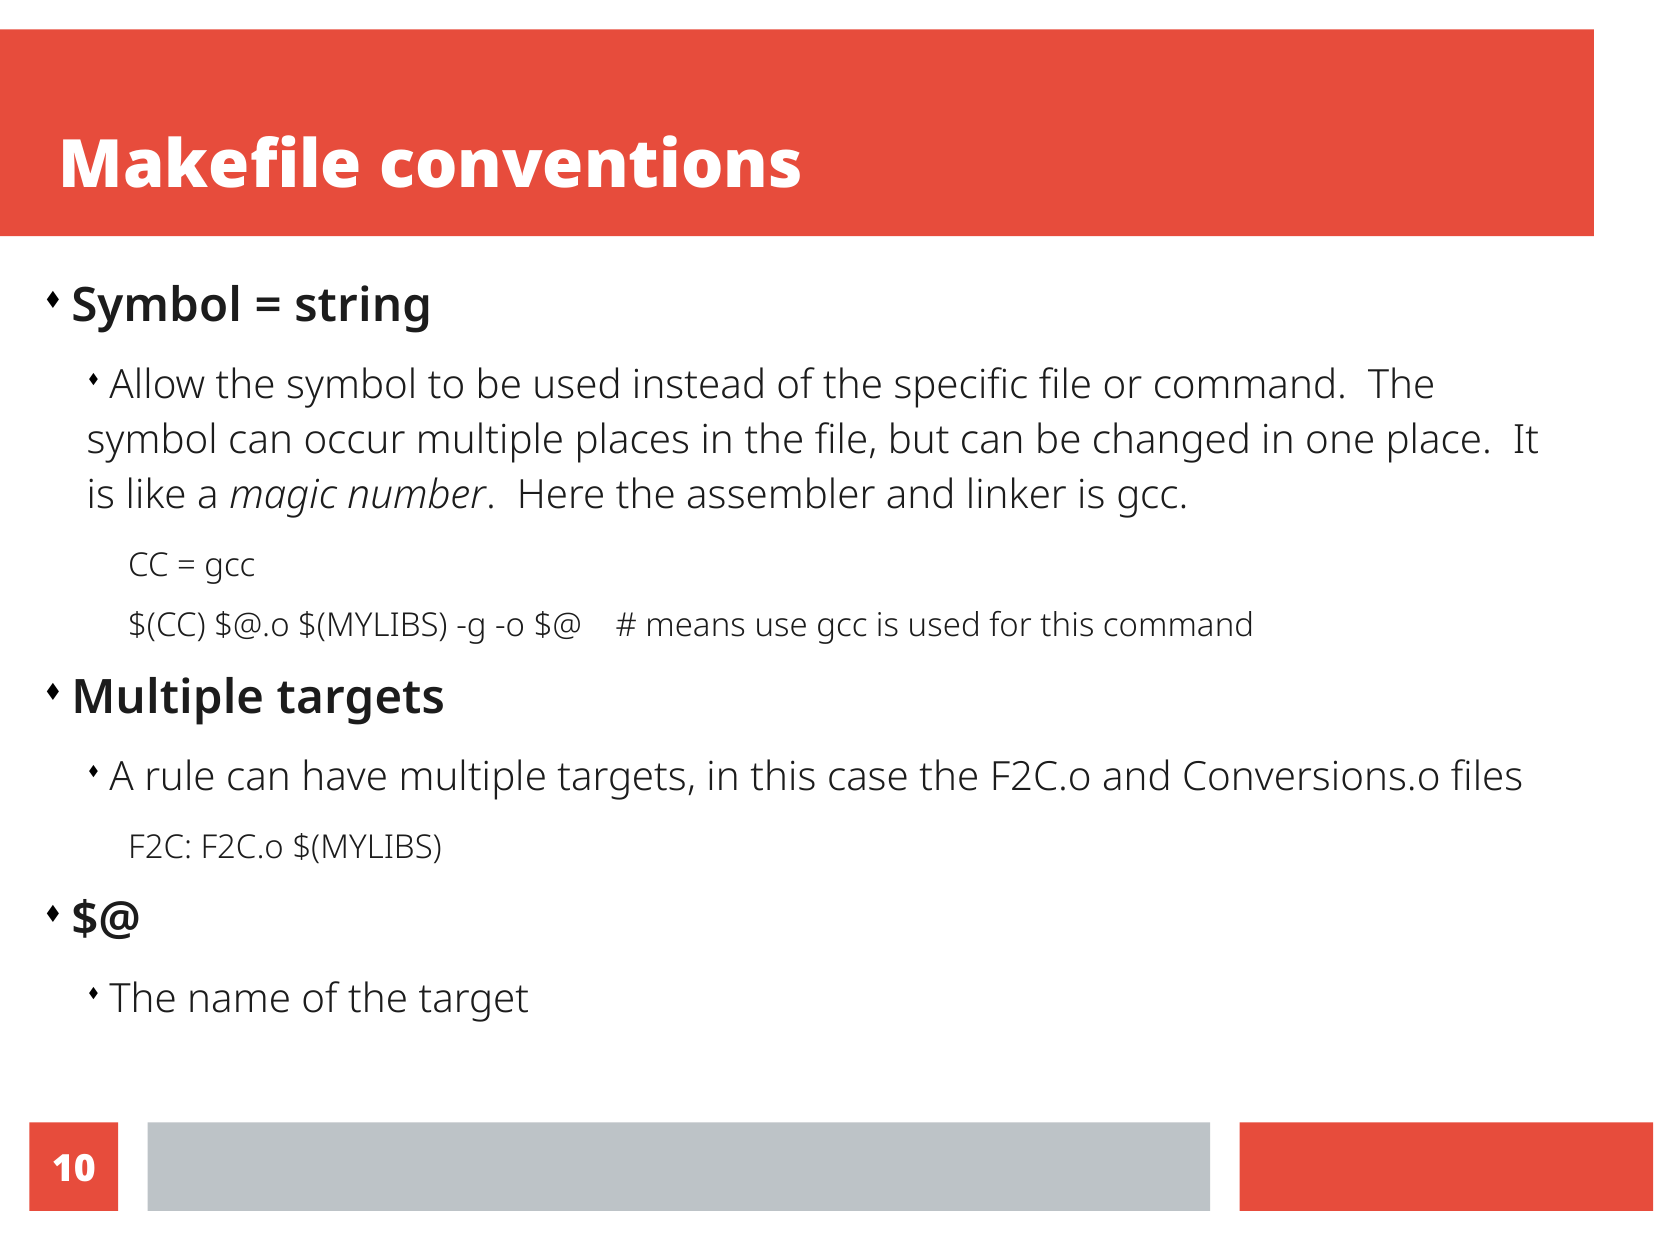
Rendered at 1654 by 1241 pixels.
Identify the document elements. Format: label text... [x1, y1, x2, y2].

title Makefile conventions [58, 59, 1594, 207]
list Symbol = string Allow the symbol to be used instead of the specific file or command. The symbol can occur multiple places in the file, but can be changed in one place. It is like a magic number. Here the assembler and linker is gcc. CC = gcc $(CC) $@.o $(MYLIBS) -g -o $@ # means use gcc is used for this command Multiple targets A rule can have multiple targets, in this case the F2C.o and Conversions.o files F2C: F2C.o $(MYLIBS) $@ The name of the target [45, 270, 1551, 1038]
